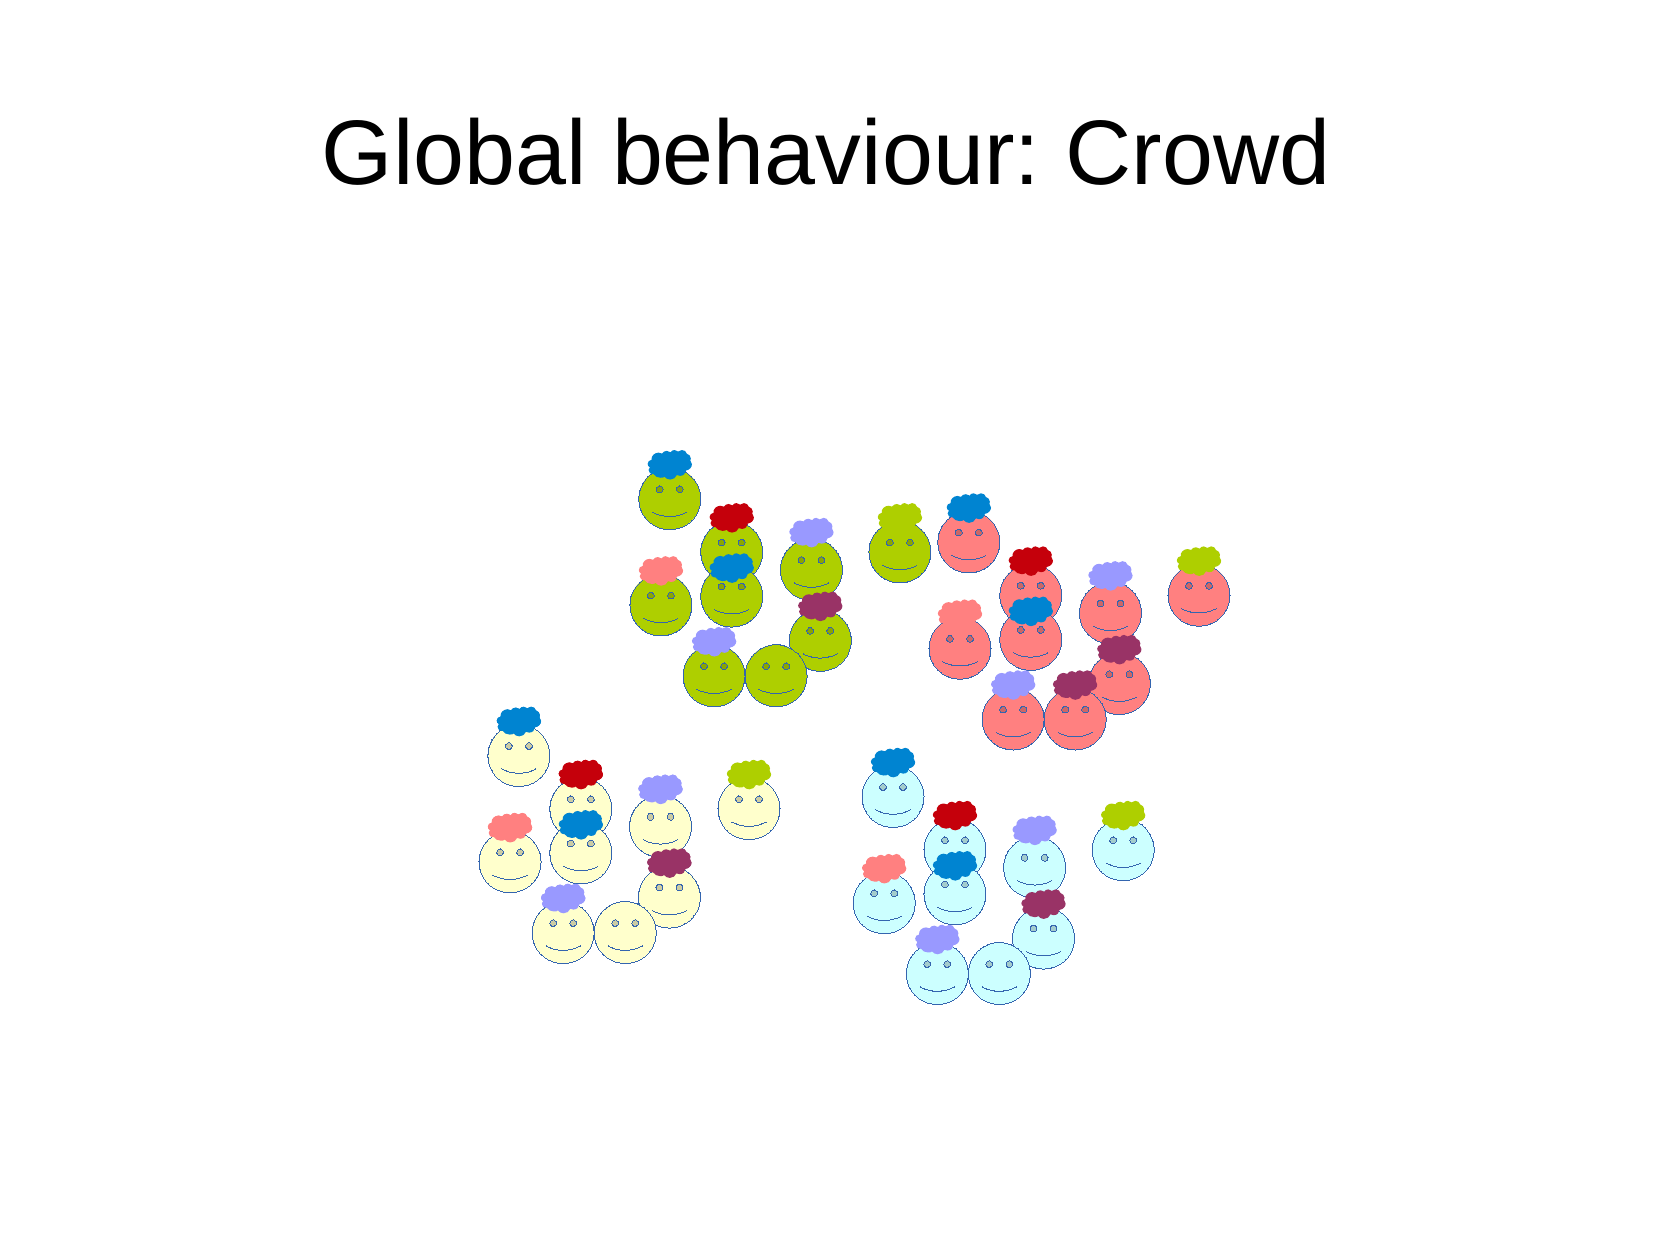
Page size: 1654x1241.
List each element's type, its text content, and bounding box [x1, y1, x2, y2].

text_box [717, 759, 781, 840]
text_box [906, 800, 1075, 1005]
text_box [928, 599, 992, 680]
title Global behaviour: Crowd [82, 49, 1571, 257]
text_box [532, 759, 701, 964]
text_box [638, 450, 701, 530]
text_box [683, 503, 852, 707]
text_box [853, 853, 916, 934]
text_box [1092, 800, 1155, 881]
text_box [478, 812, 542, 893]
text_box [487, 706, 550, 787]
text_box [868, 503, 931, 583]
text_box [862, 747, 925, 828]
text_box [982, 546, 1151, 751]
text_box [937, 493, 1000, 573]
text_box [629, 556, 692, 636]
text_box [1167, 546, 1231, 627]
